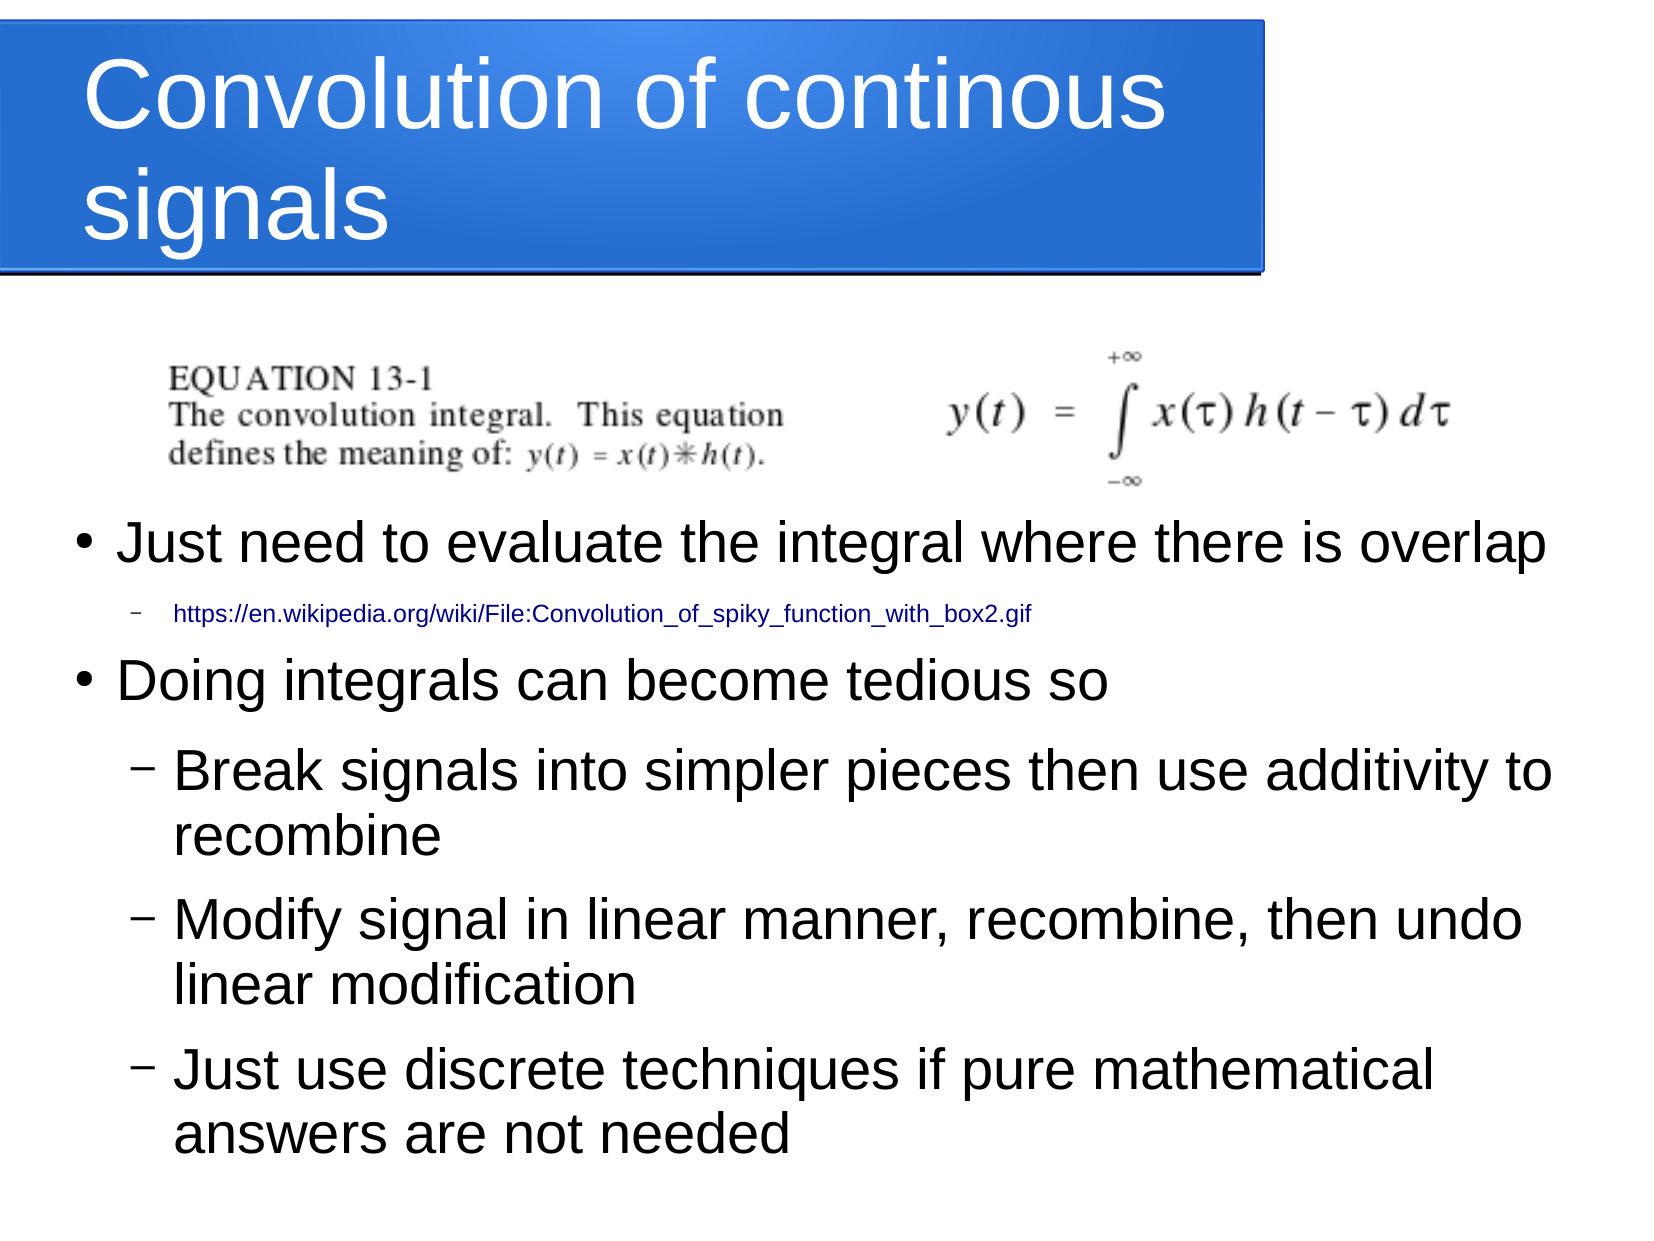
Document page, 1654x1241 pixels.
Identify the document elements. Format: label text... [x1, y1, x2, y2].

picture [124, 314, 1501, 420]
list Just need to evaluate the integral where there is overlap https://en.wikipedia.org/wiki/File:Convolution_of_spiky_function_with_box2.gif Doing integrals can become tedious so Break signals into simpler pieces then use additivity to recombine Modify signal in linear manner, recombine, then undo linear modification Just use discrete techniques if pure mathematical answers are not needed [60, 420, 1591, 1216]
title Convolution of continous signals [82, 39, 1235, 261]
